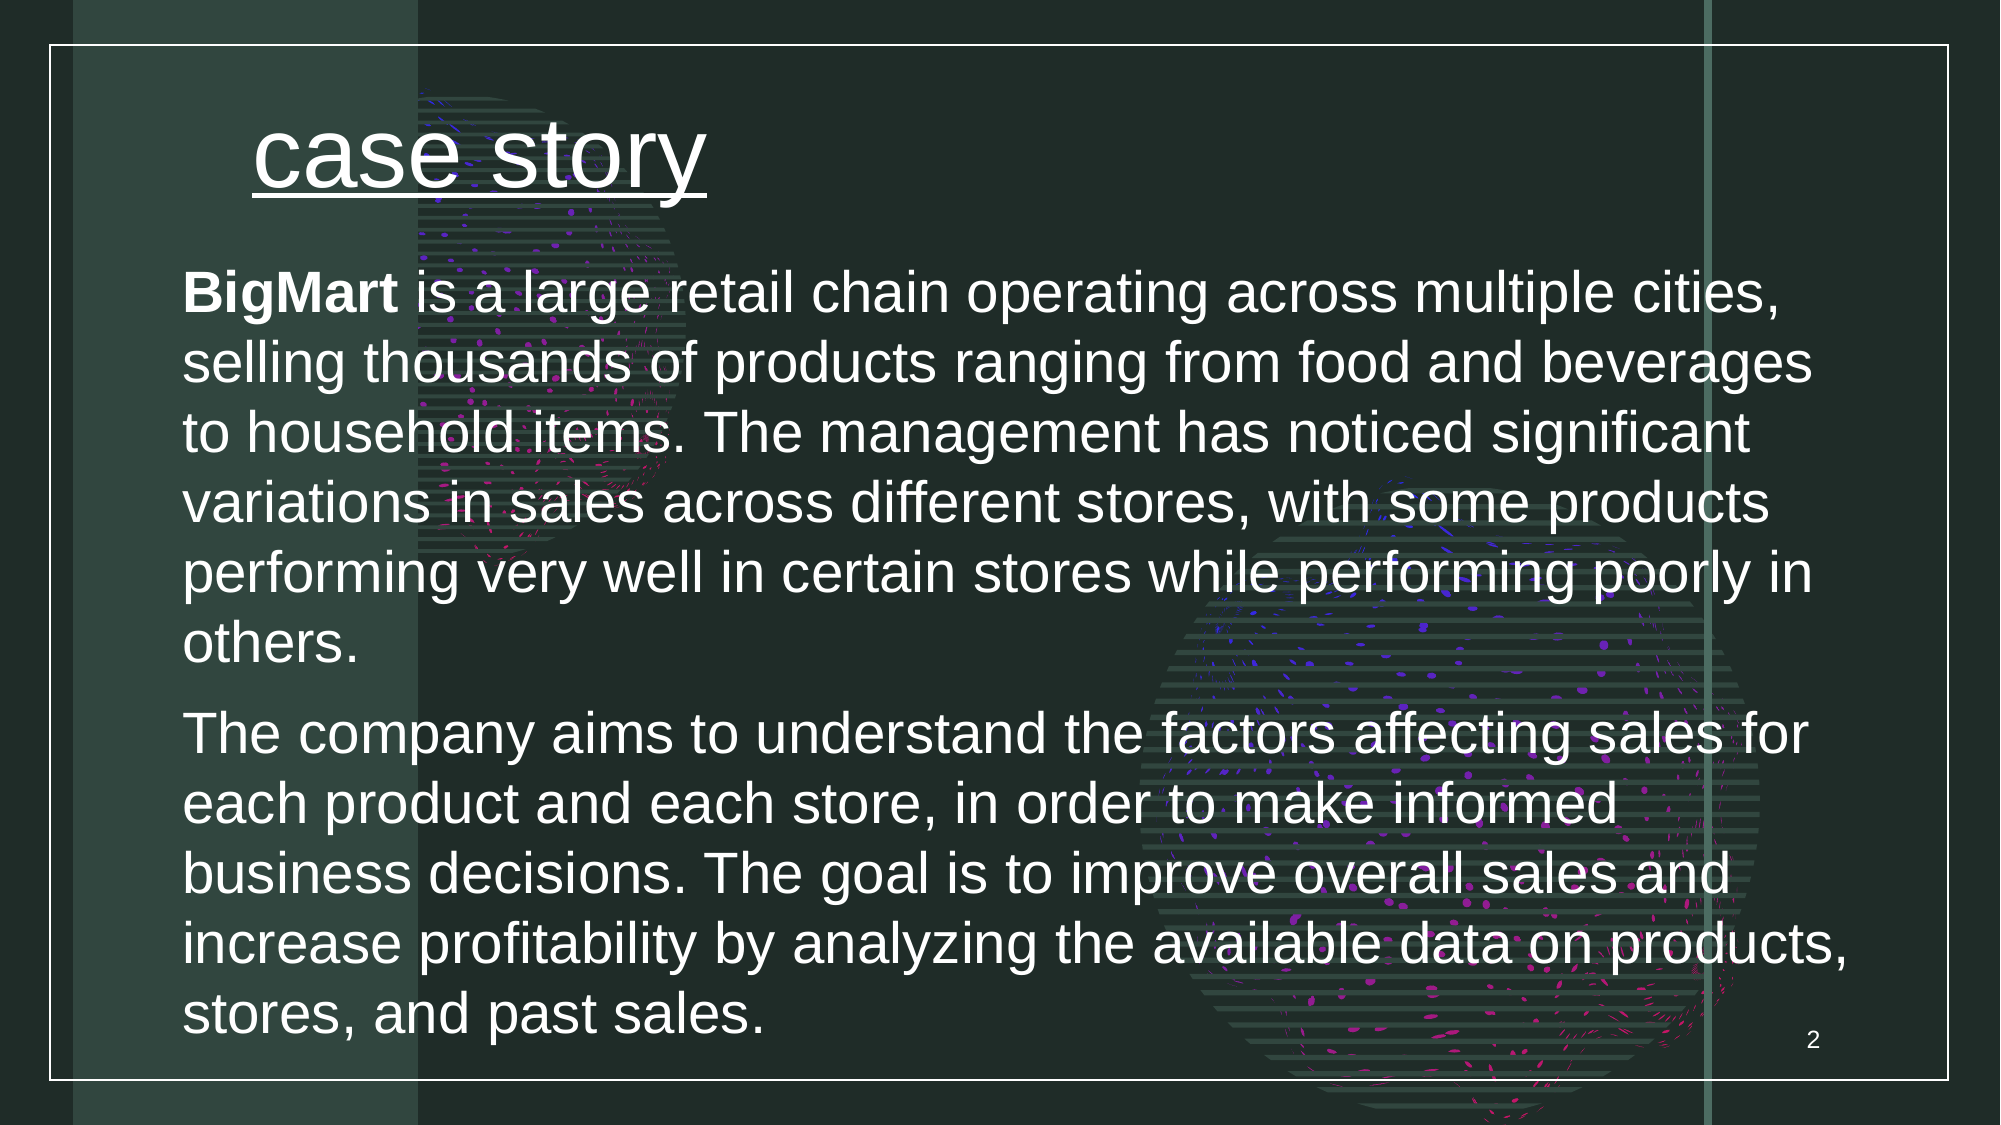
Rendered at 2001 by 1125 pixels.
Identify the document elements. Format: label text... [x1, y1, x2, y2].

subtitle BigMart is a large retail chain operating across multiple cities, selling thousands of products ranging from food and beverages to household items. The management has noticed significant variations in sales across different stores, with some products performing very well in certain stores while performing poorly in others. The company aims to understand the factors affecting sales for each product and each store, in order to make informed business decisions. The goal is to improve overall sales and increase profitability by analyzing the available data on products, stores, and past sales. [167, 247, 1882, 962]
title case story [237, 83, 1750, 215]
slide_number 2 [1791, 1008, 1931, 1068]
